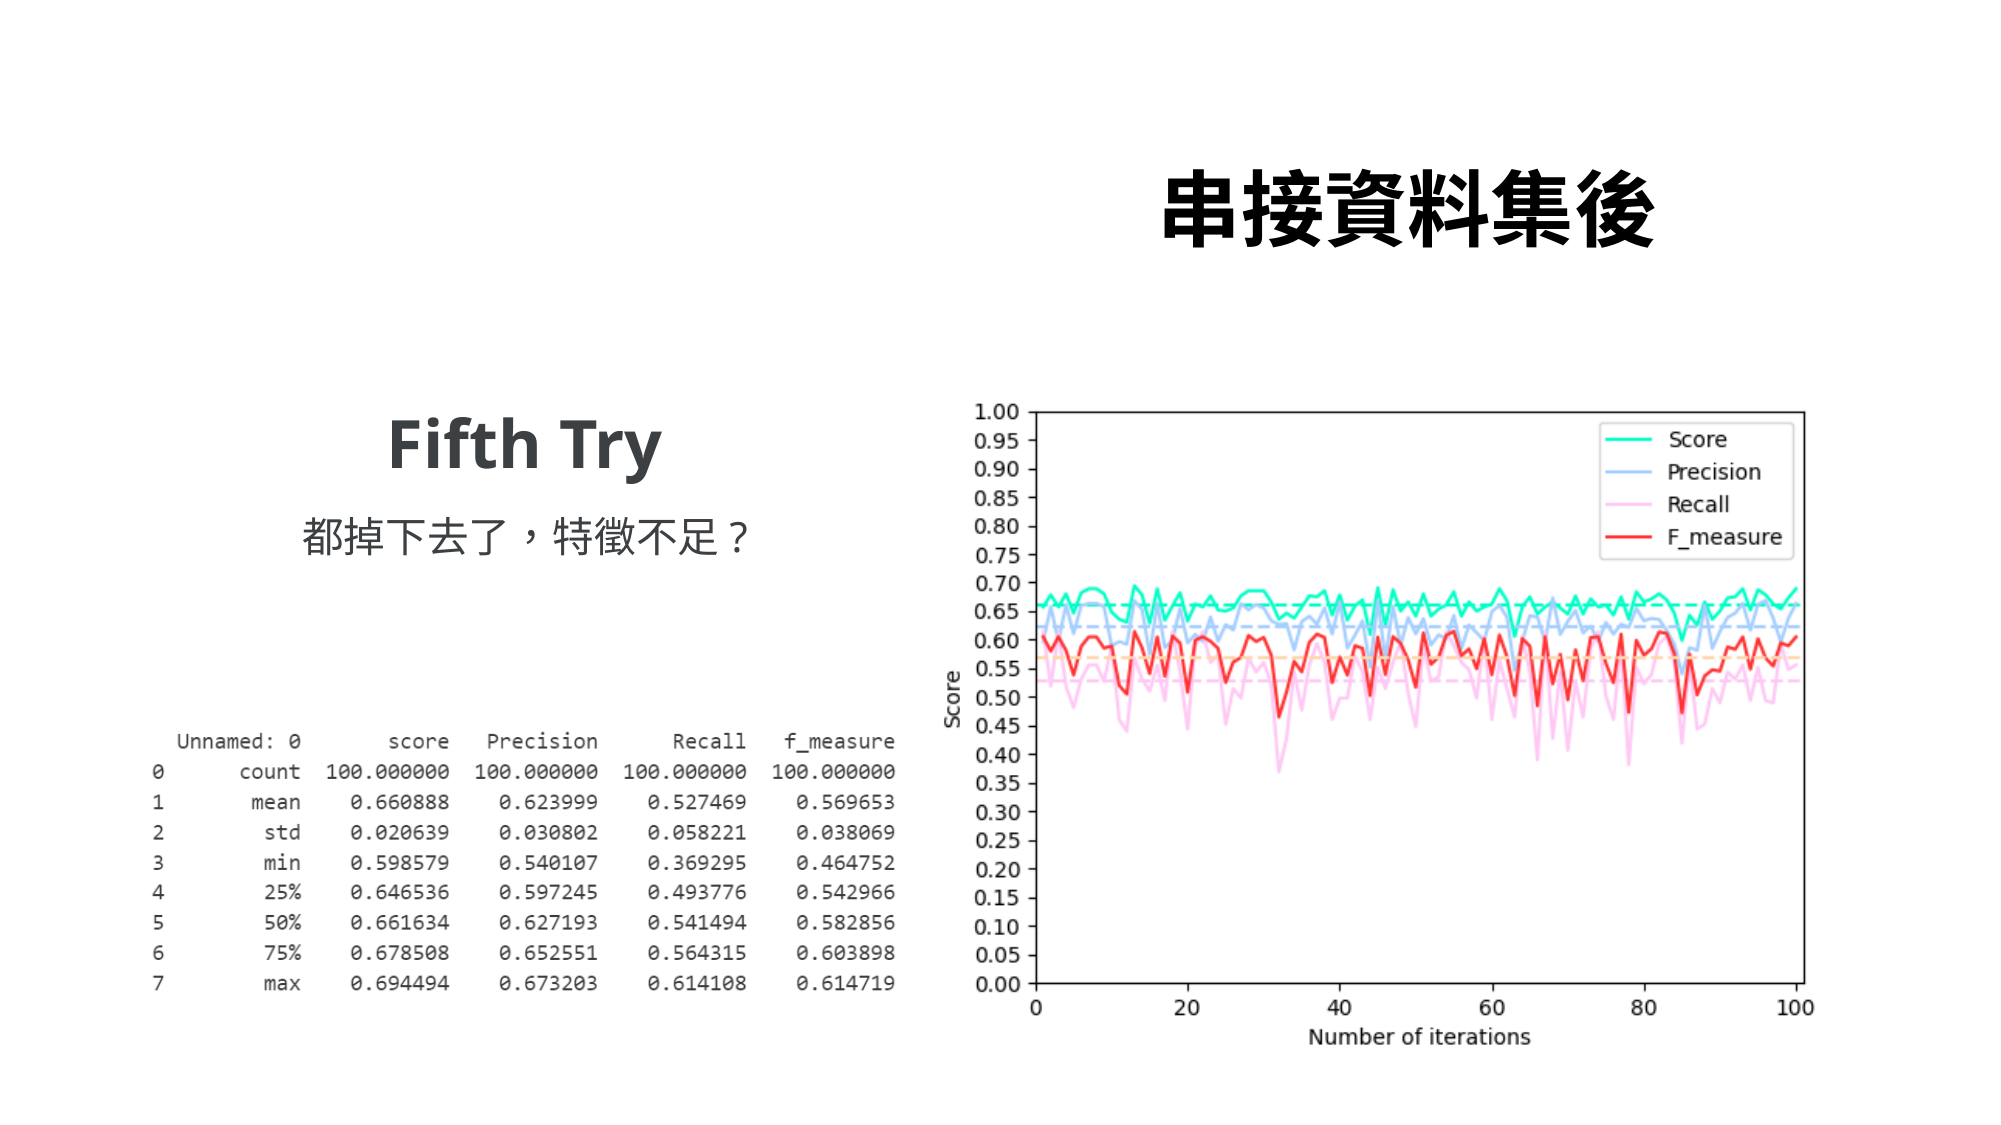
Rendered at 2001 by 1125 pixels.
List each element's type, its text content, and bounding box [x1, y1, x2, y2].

text_box 都掉下去了，特徵不足? [193, 503, 857, 569]
title 串接資料集後 [1044, 148, 1771, 280]
picture [137, 322, 1903, 1066]
text_box Fifth Try [294, 394, 756, 490]
